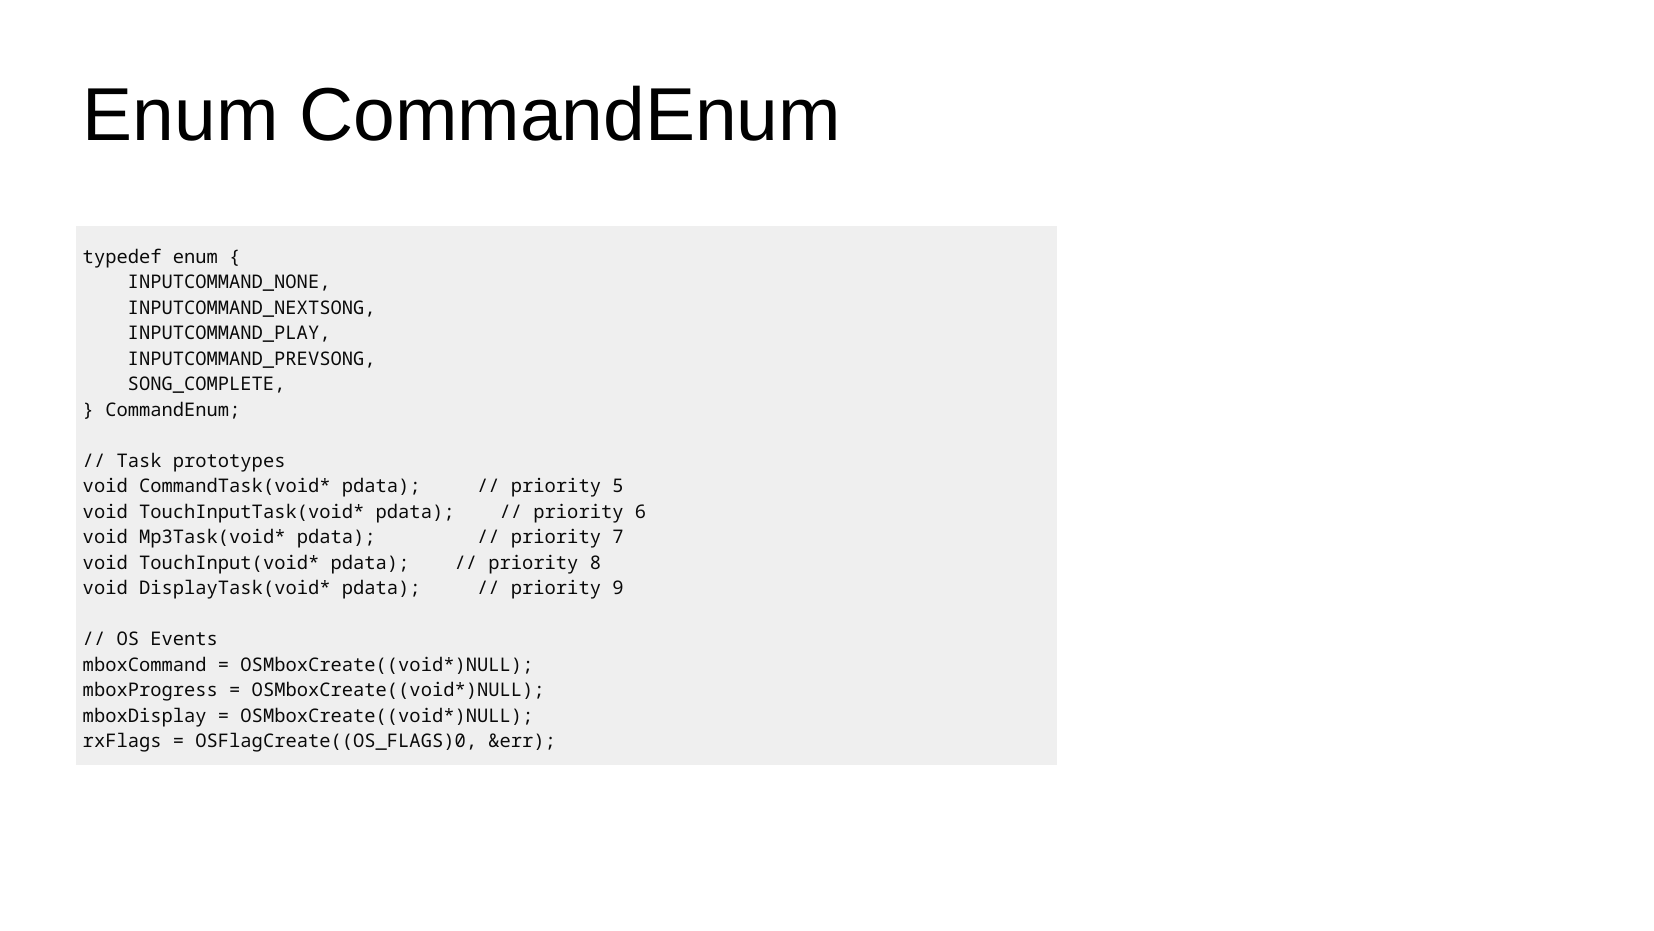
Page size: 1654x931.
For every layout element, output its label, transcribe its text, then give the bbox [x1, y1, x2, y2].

list typedef enum { INPUTCOMMAND_NONE, INPUTCOMMAND_NEXTSONG, INPUTCOMMAND_PLAY, INPUTCOMMAND_PREVSONG, SONG_COMPLETE, } CommandEnum; // Task prototypes void CommandTask(void* pdata); // priority 5 void TouchInputTask(void* pdata); // priority 6 void Mp3Task(void* pdata); // priority 7 void TouchInput(void* pdata); // priority 8 void DisplayTask(void* pdata); // priority 9 // OS Events mboxCommand = OSMboxCreate((void*)NULL); mboxProgress = OSMboxCreate((void*)NULL); mboxDisplay = OSMboxCreate((void*)NULL); rxFlags = OSFlagCreate((OS_FLAGS)0, &err); [82, 217, 1571, 758]
text_box [75, 225, 1058, 766]
title Enum CommandEnum [82, 37, 1571, 193]
